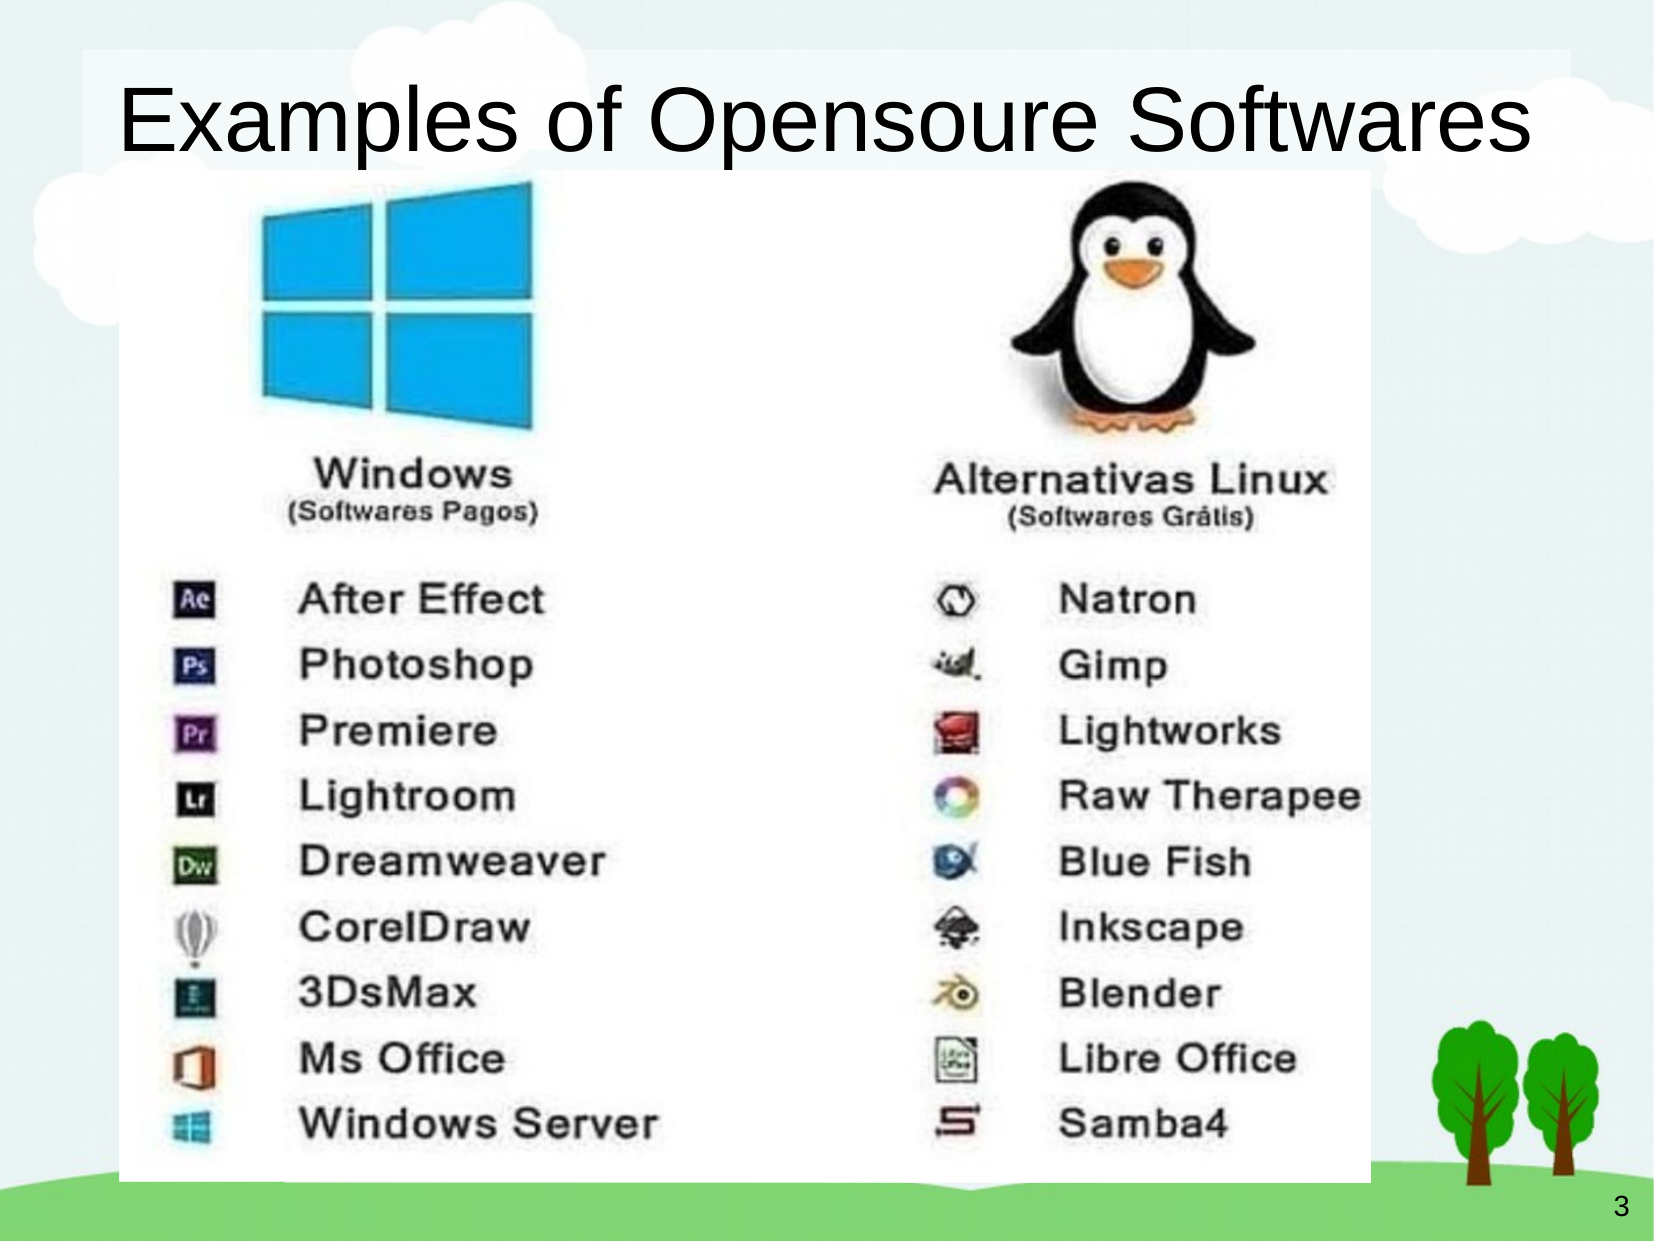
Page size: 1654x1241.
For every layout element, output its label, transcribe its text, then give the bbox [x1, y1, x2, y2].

title Examples of Opensoure Softwares [82, 49, 1571, 189]
picture [0, 0, 1654, 1241]
